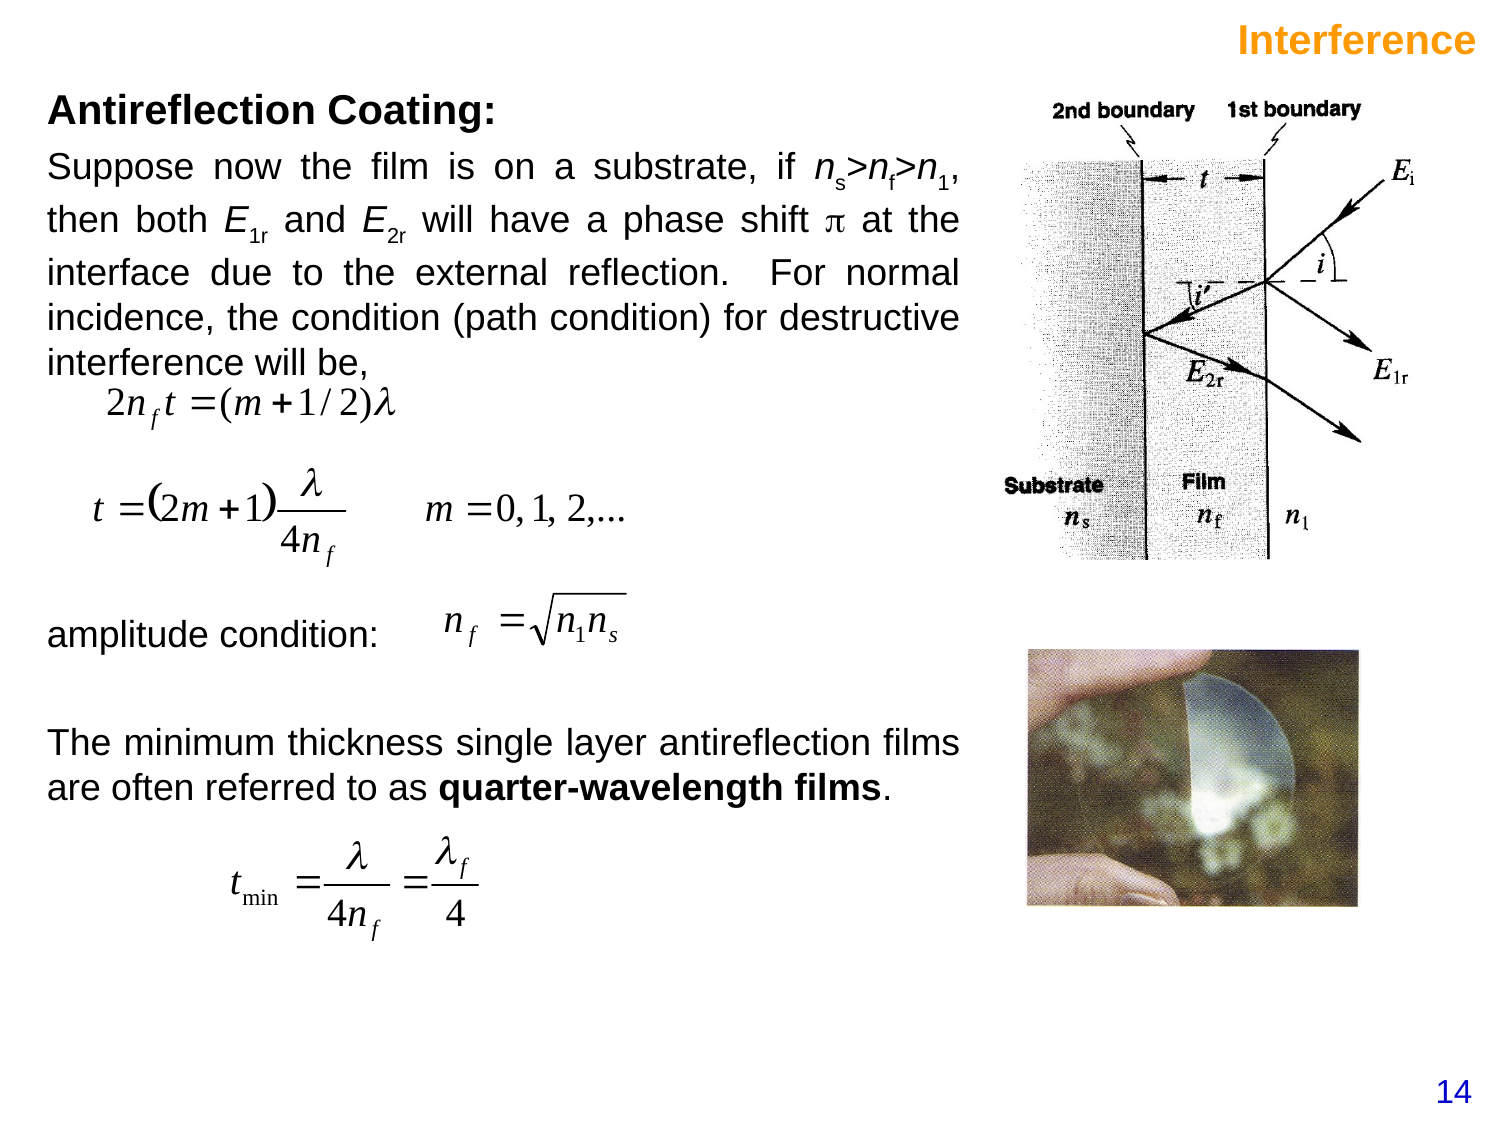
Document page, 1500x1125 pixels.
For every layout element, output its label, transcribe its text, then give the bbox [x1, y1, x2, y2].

picture [1025, 649, 1361, 908]
text_box Interference [1237, 12, 1488, 63]
chart [99, 375, 406, 439]
picture [999, 99, 1426, 560]
text_box Antireflection Coating: Suppose now the film is on a substrate, if ns>nf>n1, then both E1r and E2r will have a phase shift  at the interface due to the external reflection. For normal incidence, the condition (path condition) for destructive interference will be, amplitude condition: The minimum thickness single layer antireflection films are often referred to as quarter-wavelength films. [32, 75, 976, 817]
chart [437, 585, 634, 656]
text_box <number> [1324, 1062, 1488, 1107]
chart [87, 457, 630, 576]
chart [225, 825, 488, 949]
